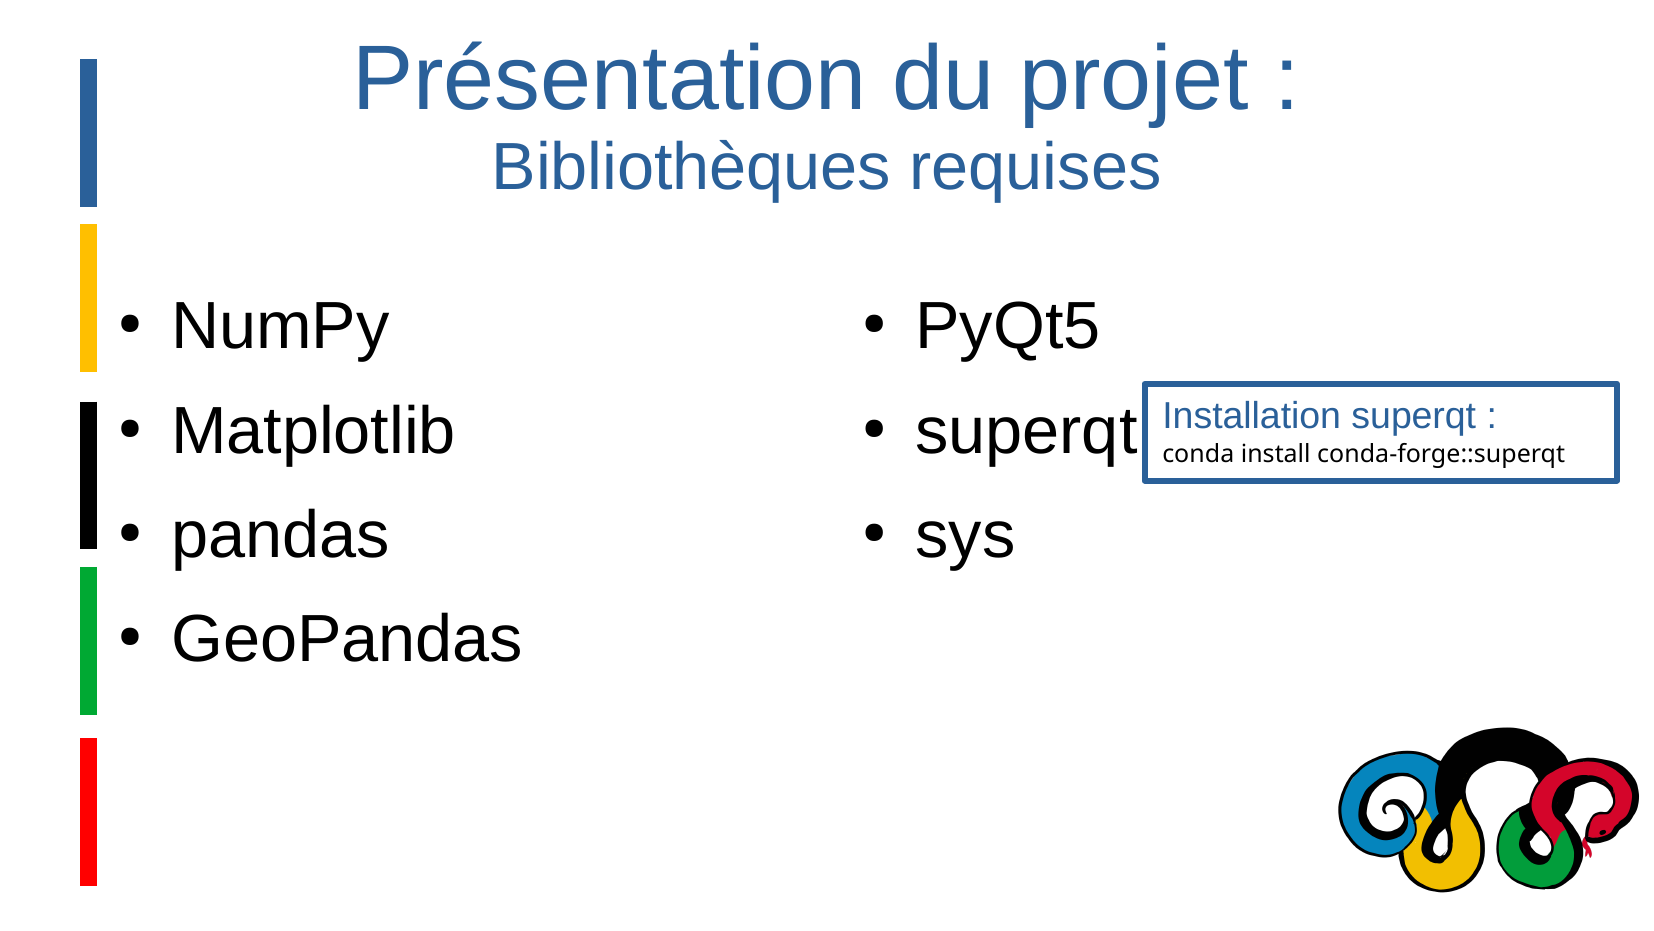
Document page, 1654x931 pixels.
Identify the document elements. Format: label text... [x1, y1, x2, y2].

list NumPy Matplotlib pandas GeoPandas PyQt5 superqt sys [100, 288, 1589, 828]
picture [1322, 649, 1654, 931]
text_box Installation superqt : conda install conda-forge::superqt [1144, 383, 1617, 476]
title Présentation du projet : Bibliothèques requises [82, 26, 1571, 204]
